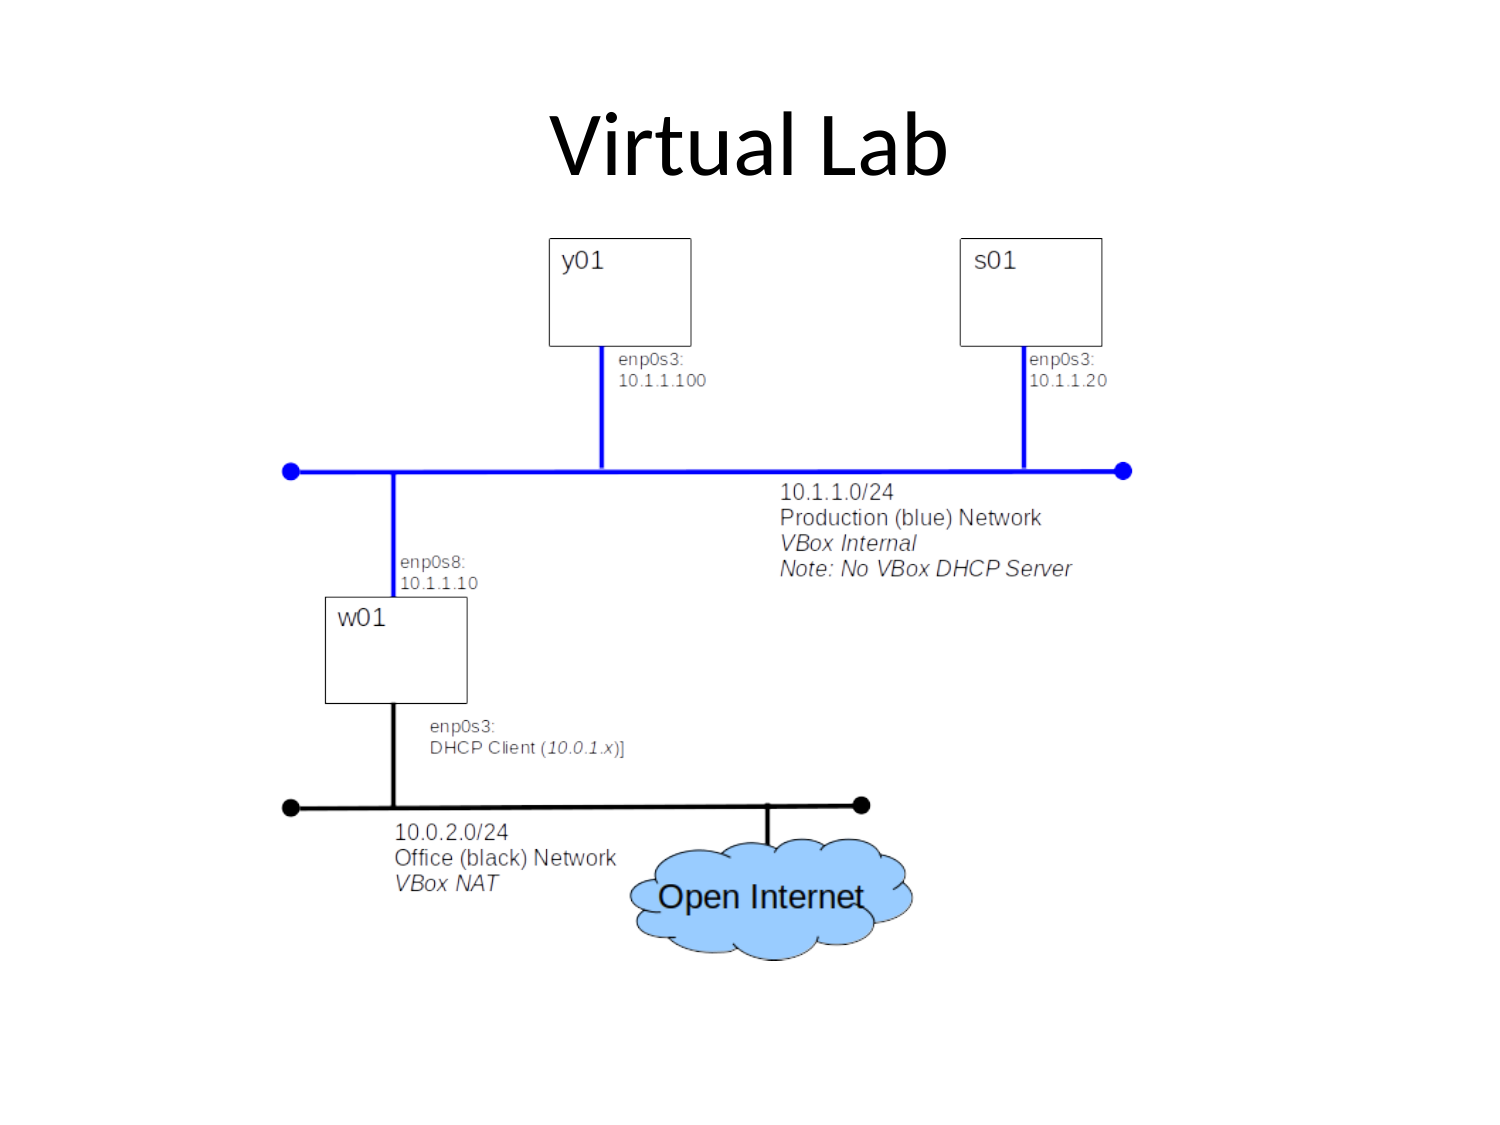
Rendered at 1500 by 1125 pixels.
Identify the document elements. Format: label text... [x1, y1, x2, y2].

text_box Virtual Lab [74, 45, 1425, 233]
picture [281, 238, 1134, 961]
